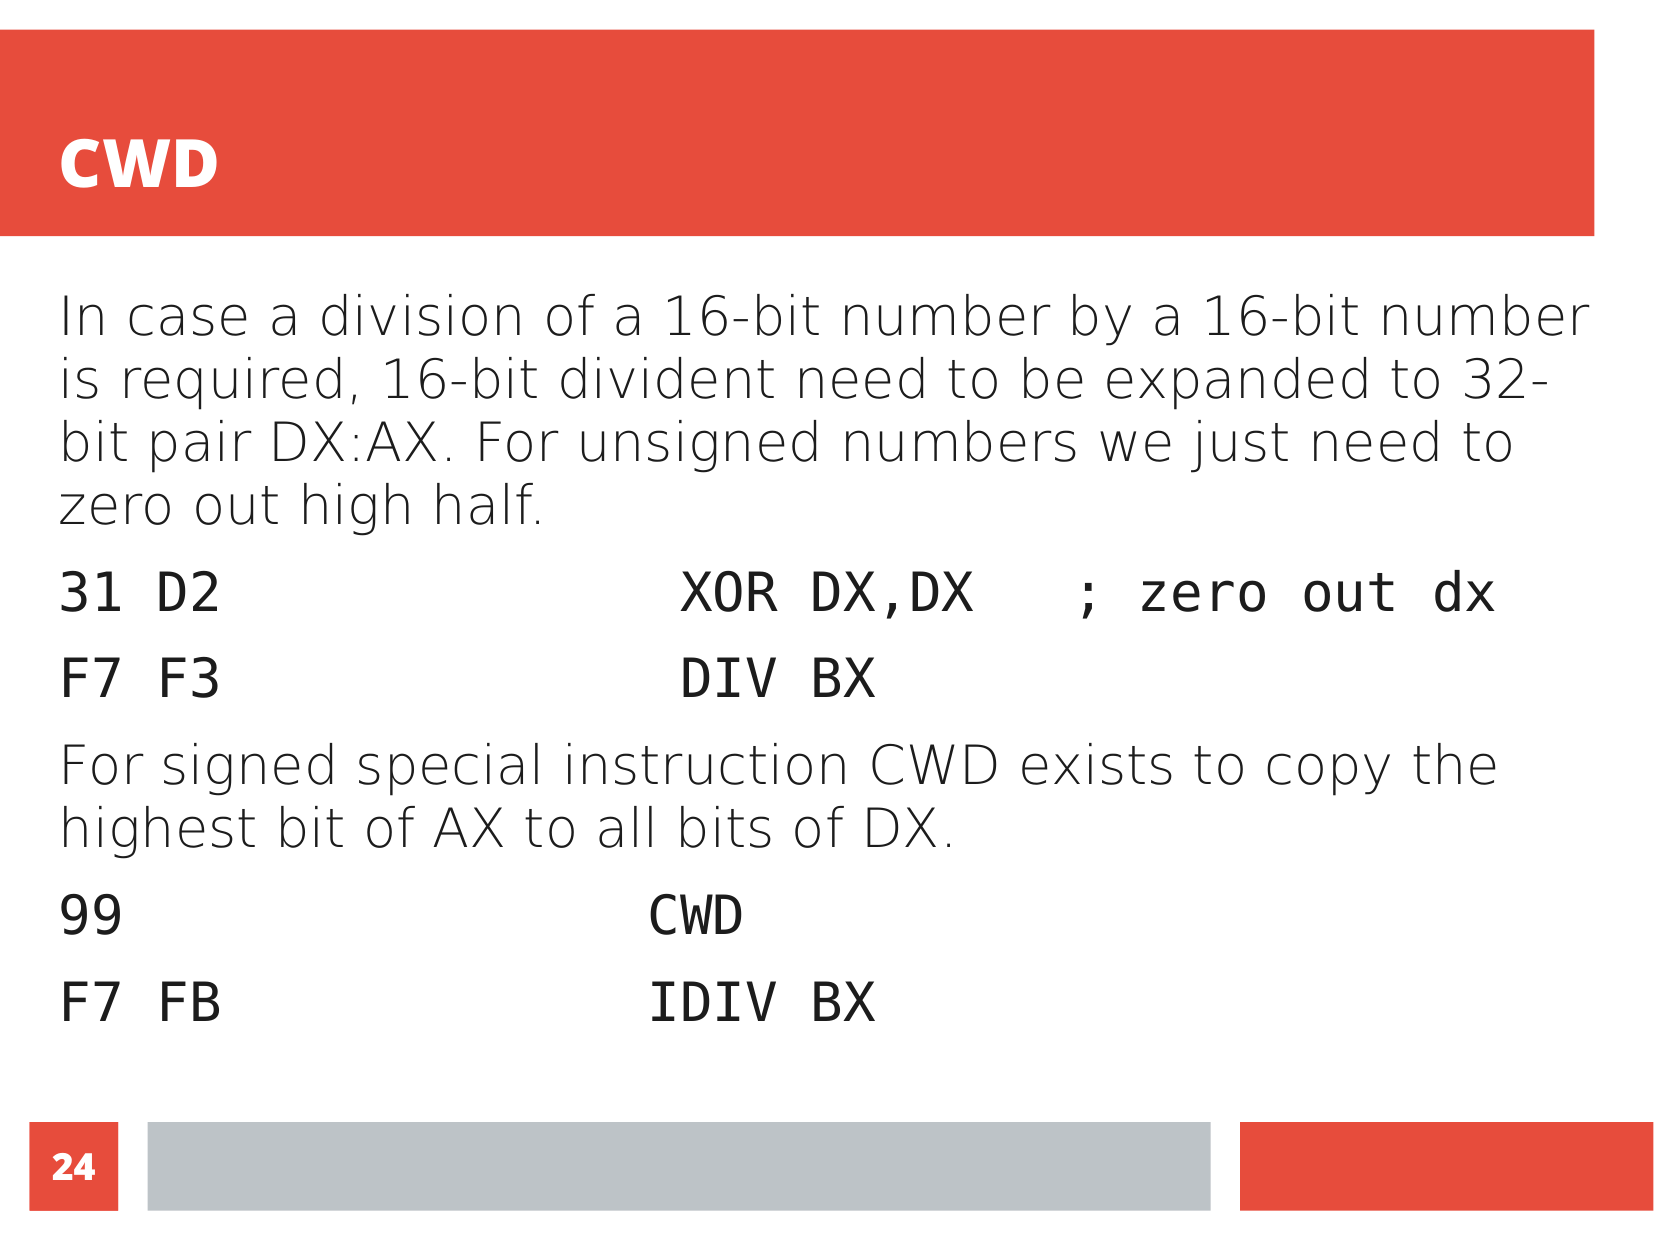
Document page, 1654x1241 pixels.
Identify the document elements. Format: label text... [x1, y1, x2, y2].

list In case a division of a 16-bit number by a 16-bit number is required, 16-bit divident need to be expanded to 32-bit pair DX:AX. For unsigned numbers we just need to zero out high half. 31 D2 XOR DX,DX ; zero out dx F7 F3 DIV BX For signed special instruction CWD exists to copy the highest bit of AX to all bits of DX. 99 CWD F7 FB IDIV BX [59, 285, 1606, 1111]
title CWD [59, 59, 1595, 207]
